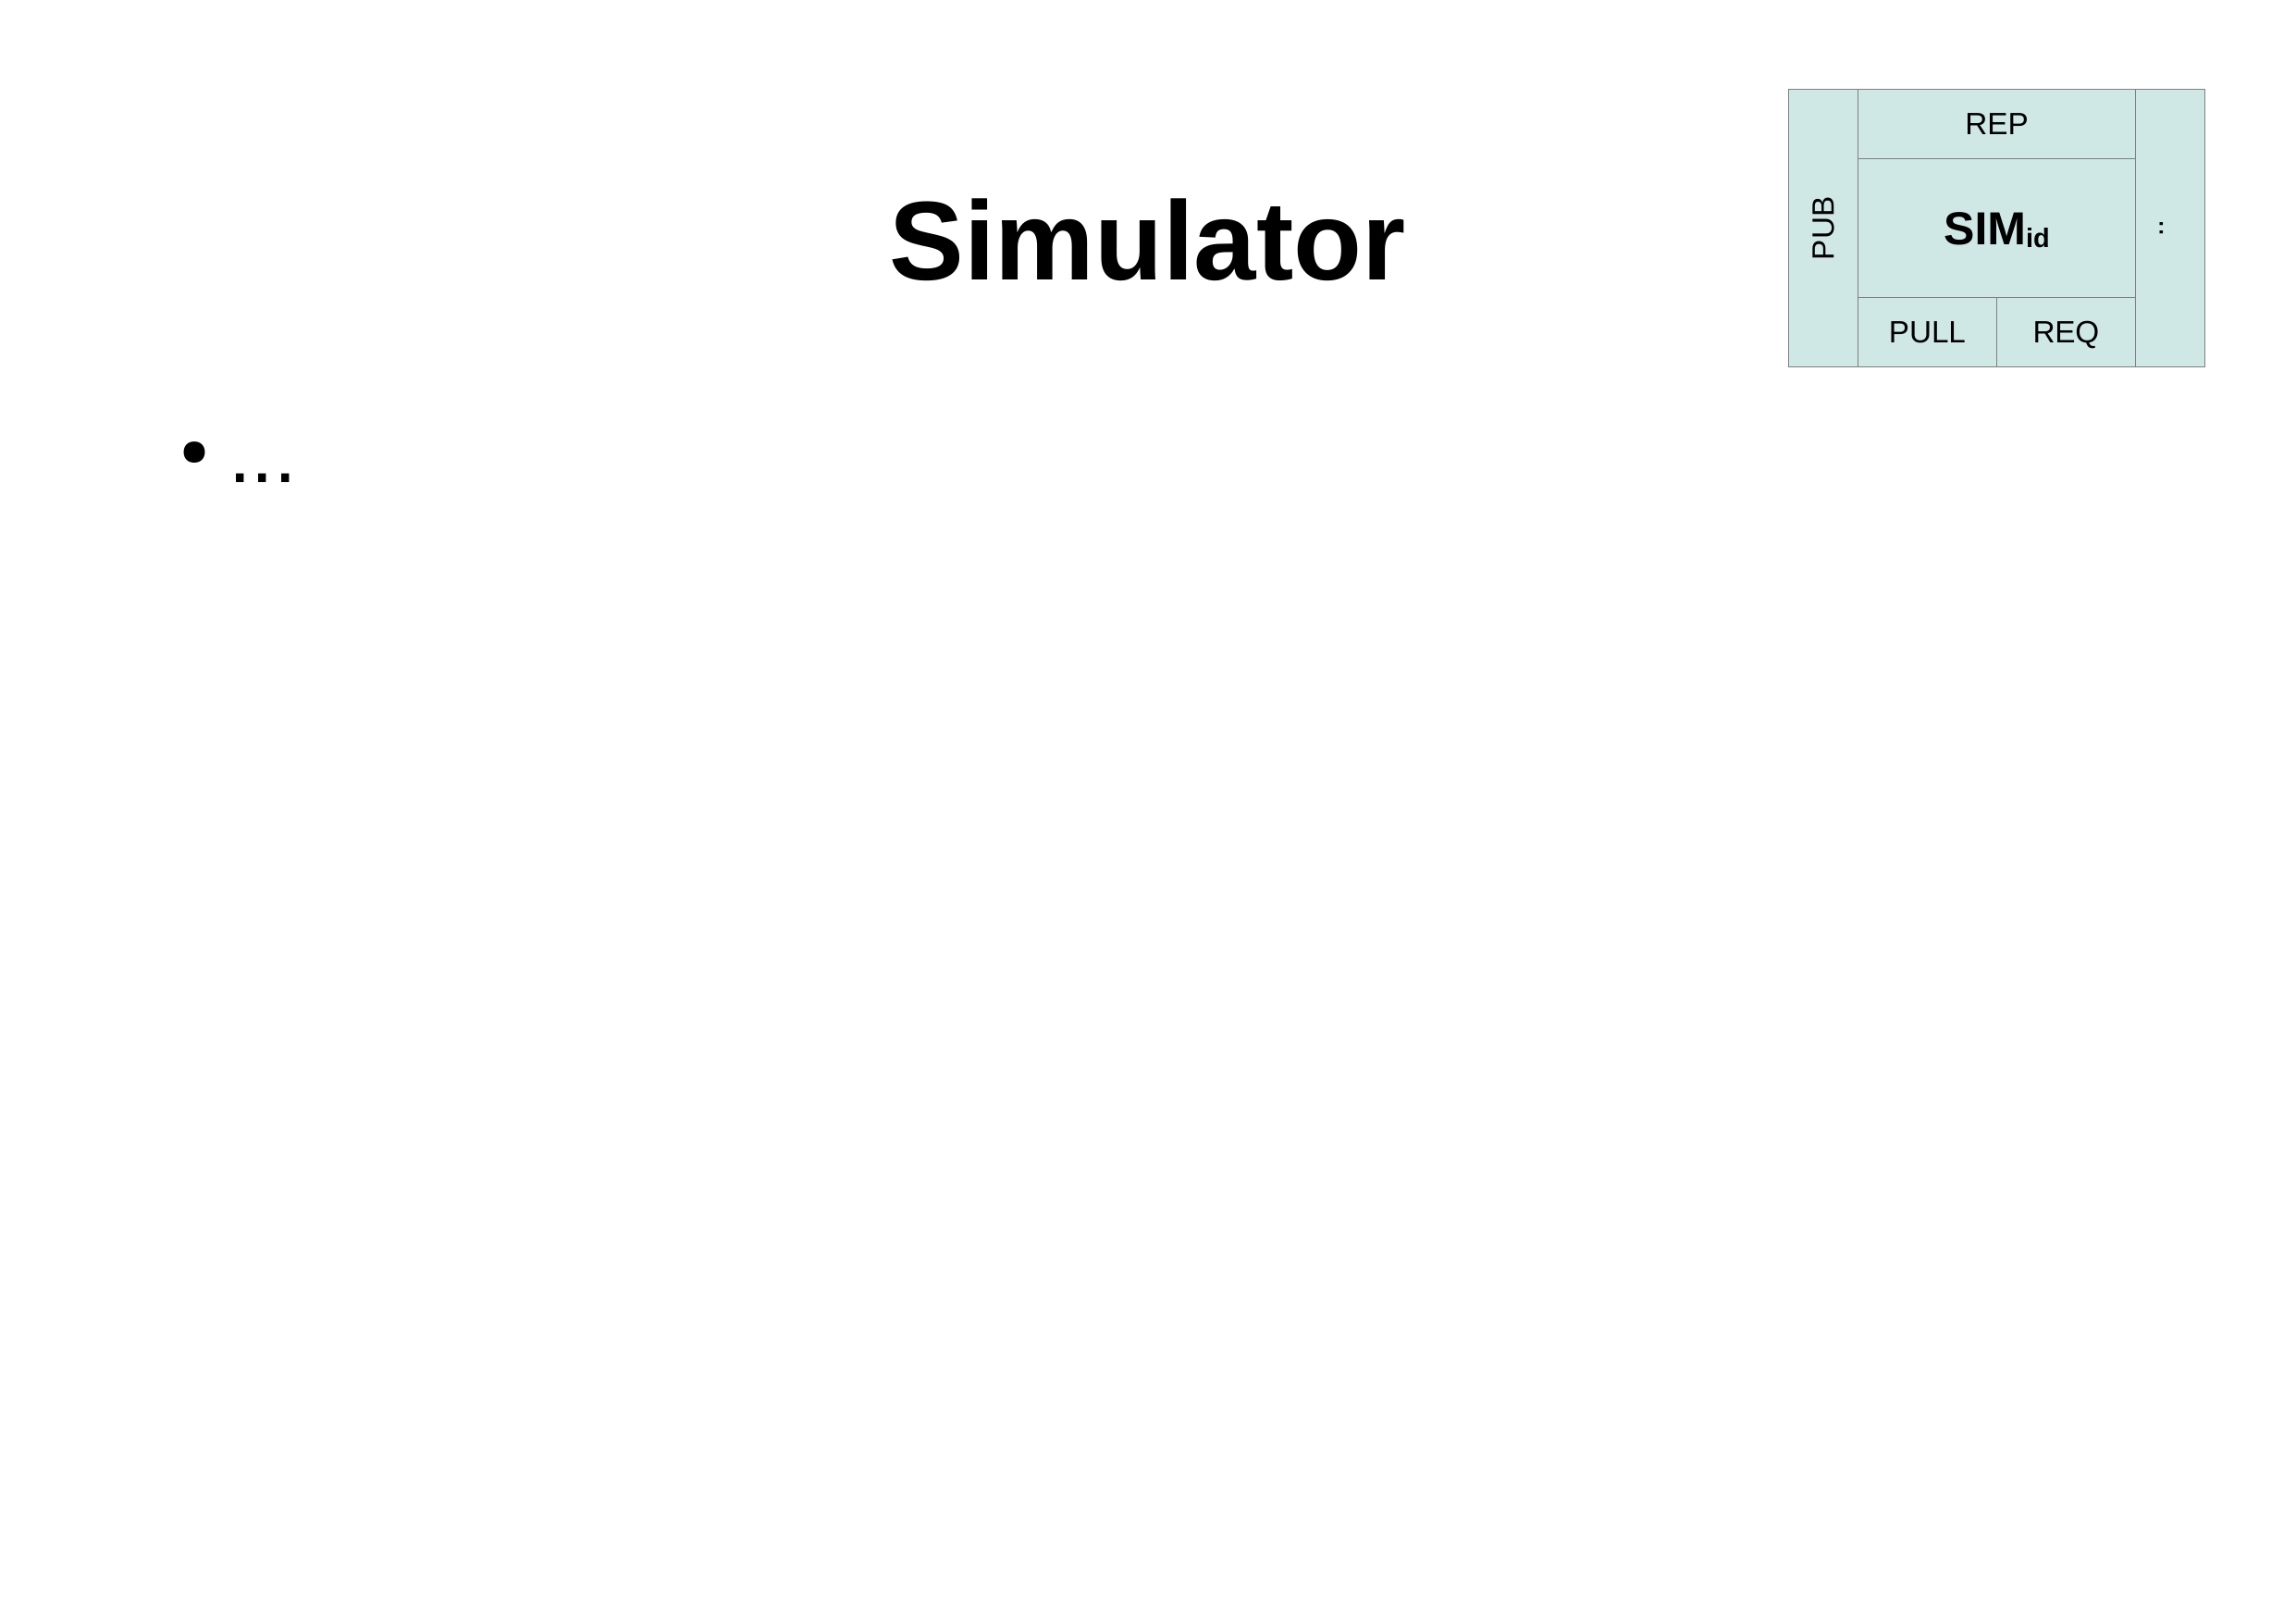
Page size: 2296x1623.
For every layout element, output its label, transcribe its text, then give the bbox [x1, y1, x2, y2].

text_box PUB [1788, 89, 1858, 114]
title Simulator [163, 114, 2132, 367]
text_box REP [1858, 89, 2135, 159]
text_box REQ [2132, 297, 2136, 367]
list ... [163, 408, 2132, 1408]
text_box .. [2135, 89, 2205, 367]
